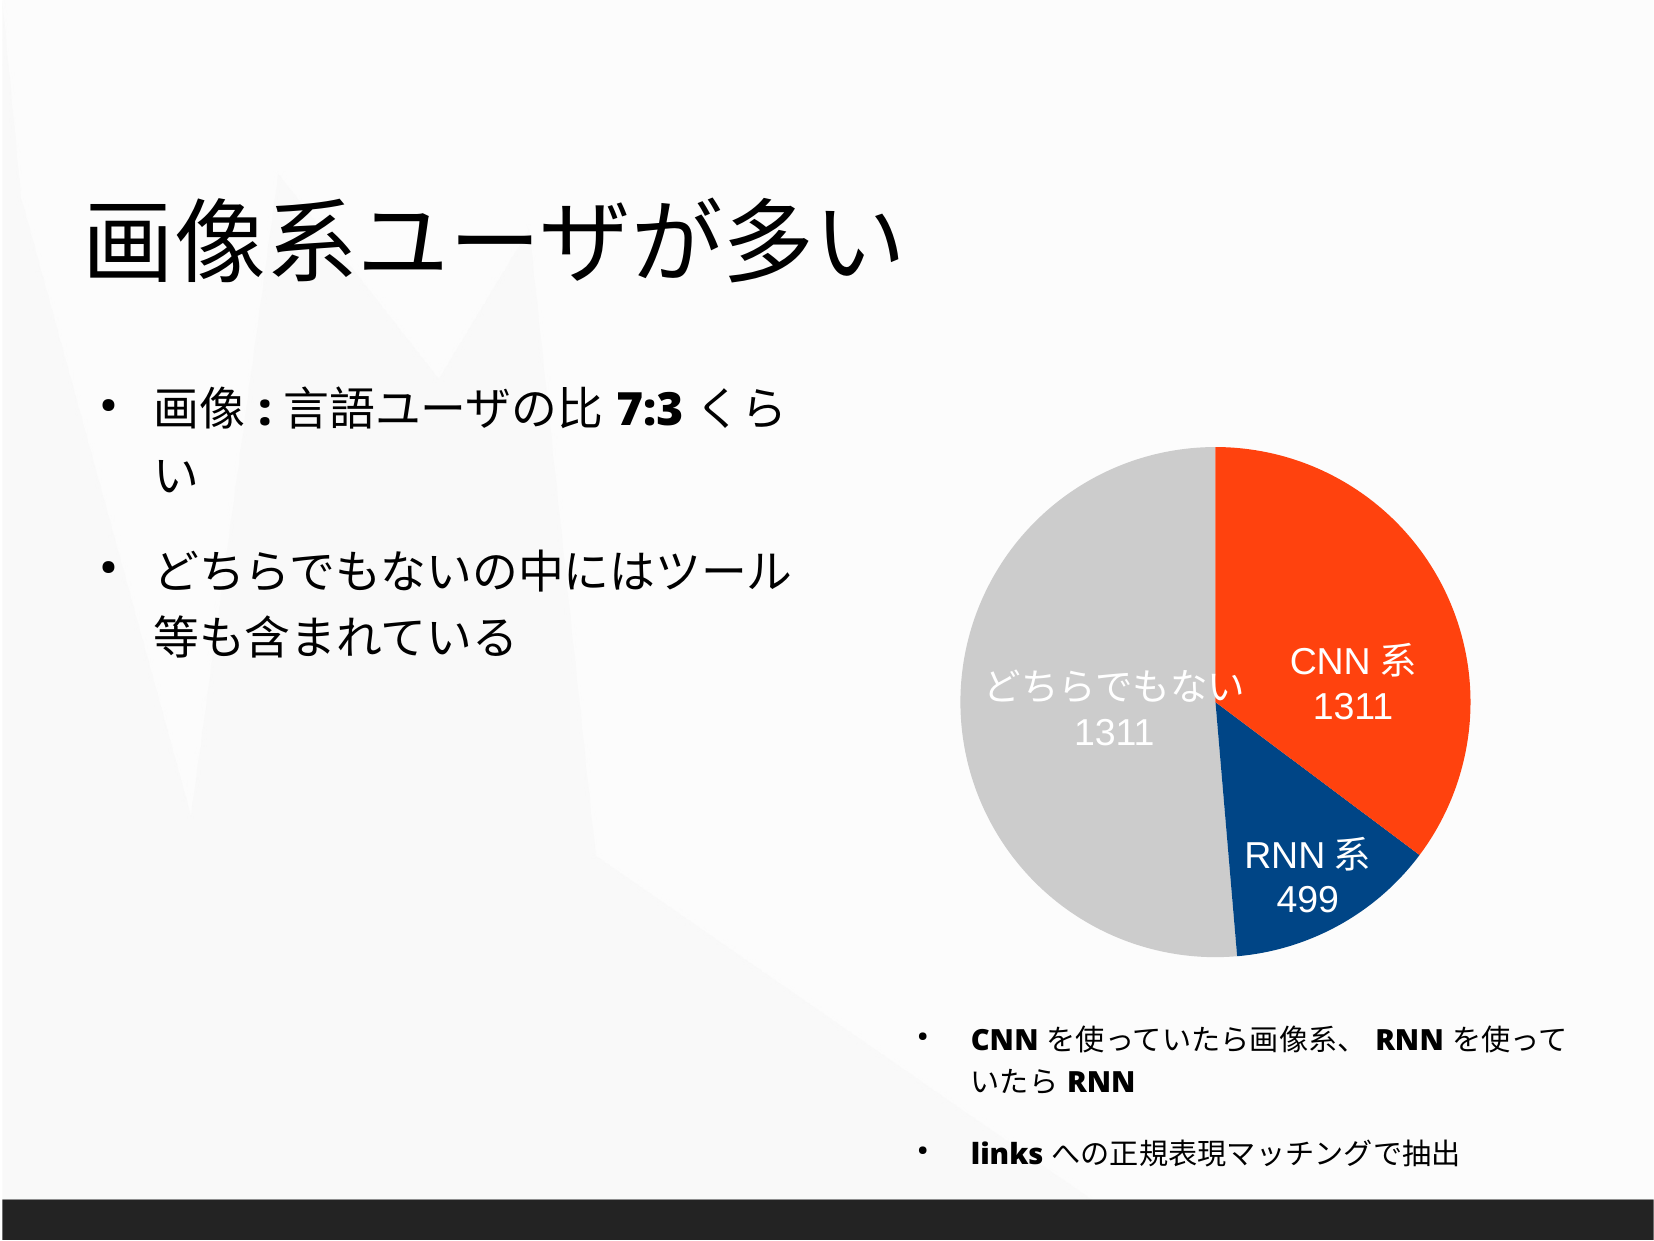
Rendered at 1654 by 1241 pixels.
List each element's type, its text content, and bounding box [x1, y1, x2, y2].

text_box どちらでもない 1311 [968, 649, 1230, 750]
chart [900, 436, 1531, 968]
picture [2, 0, 1654, 1241]
text_box CNN系 1311 [1275, 623, 1432, 725]
title 画像系ユーザが多い [82, 132, 1571, 340]
text_box RNN系 499 [1229, 817, 1387, 918]
text_box CNNを使っていたら画像系、RNNを使っていたらRNN linksへの正規表現マッチングで抽出 [900, 1015, 1576, 1163]
list 画像:言語ユーザの比7:3くらい どちらでもないの中にはツール等も含まれている [82, 372, 826, 1093]
